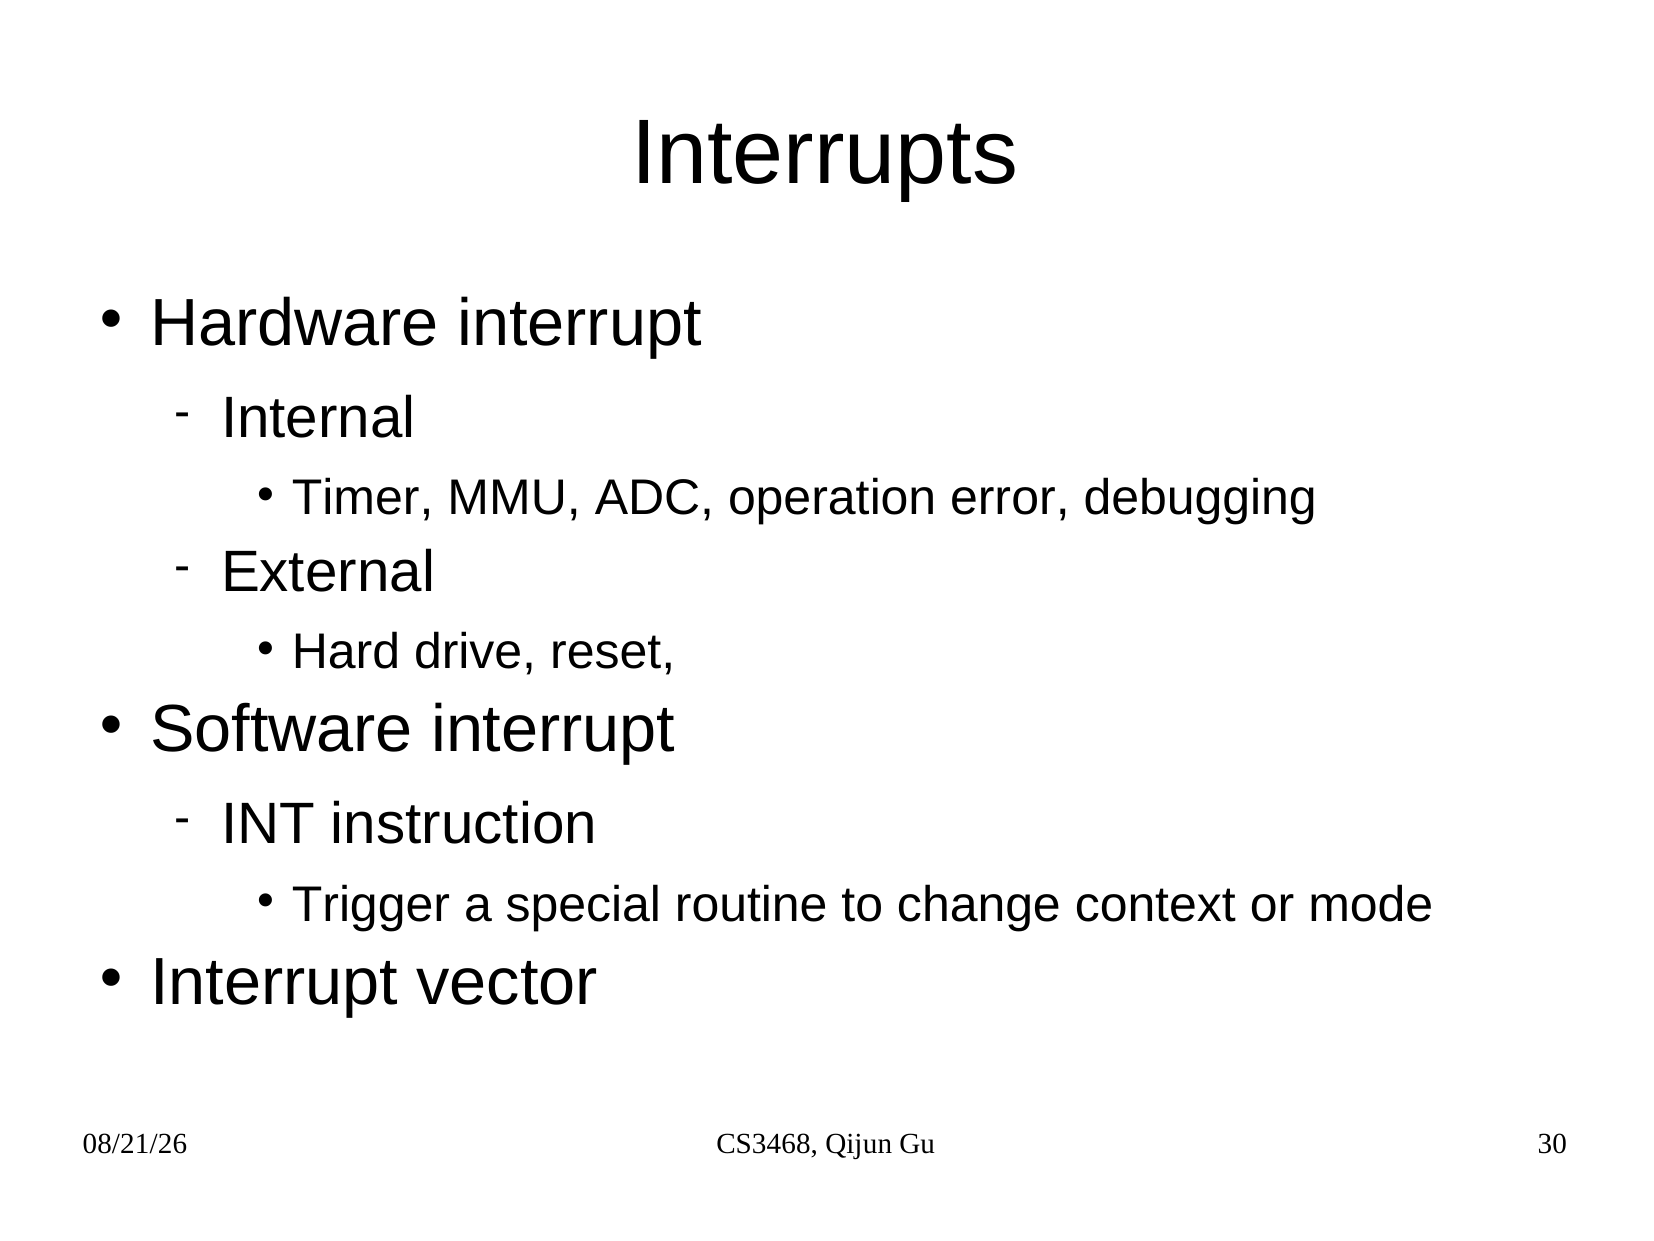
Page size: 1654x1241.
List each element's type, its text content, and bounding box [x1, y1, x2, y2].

list Hardware interrupt Internal Timer, MMU, ADC, operation error, debugging External Hard drive, reset, Software interrupt INT instruction Trigger a special routine to change context or mode Interrupt vector [82, 290, 1568, 1091]
title Interrupts [82, 56, 1568, 247]
